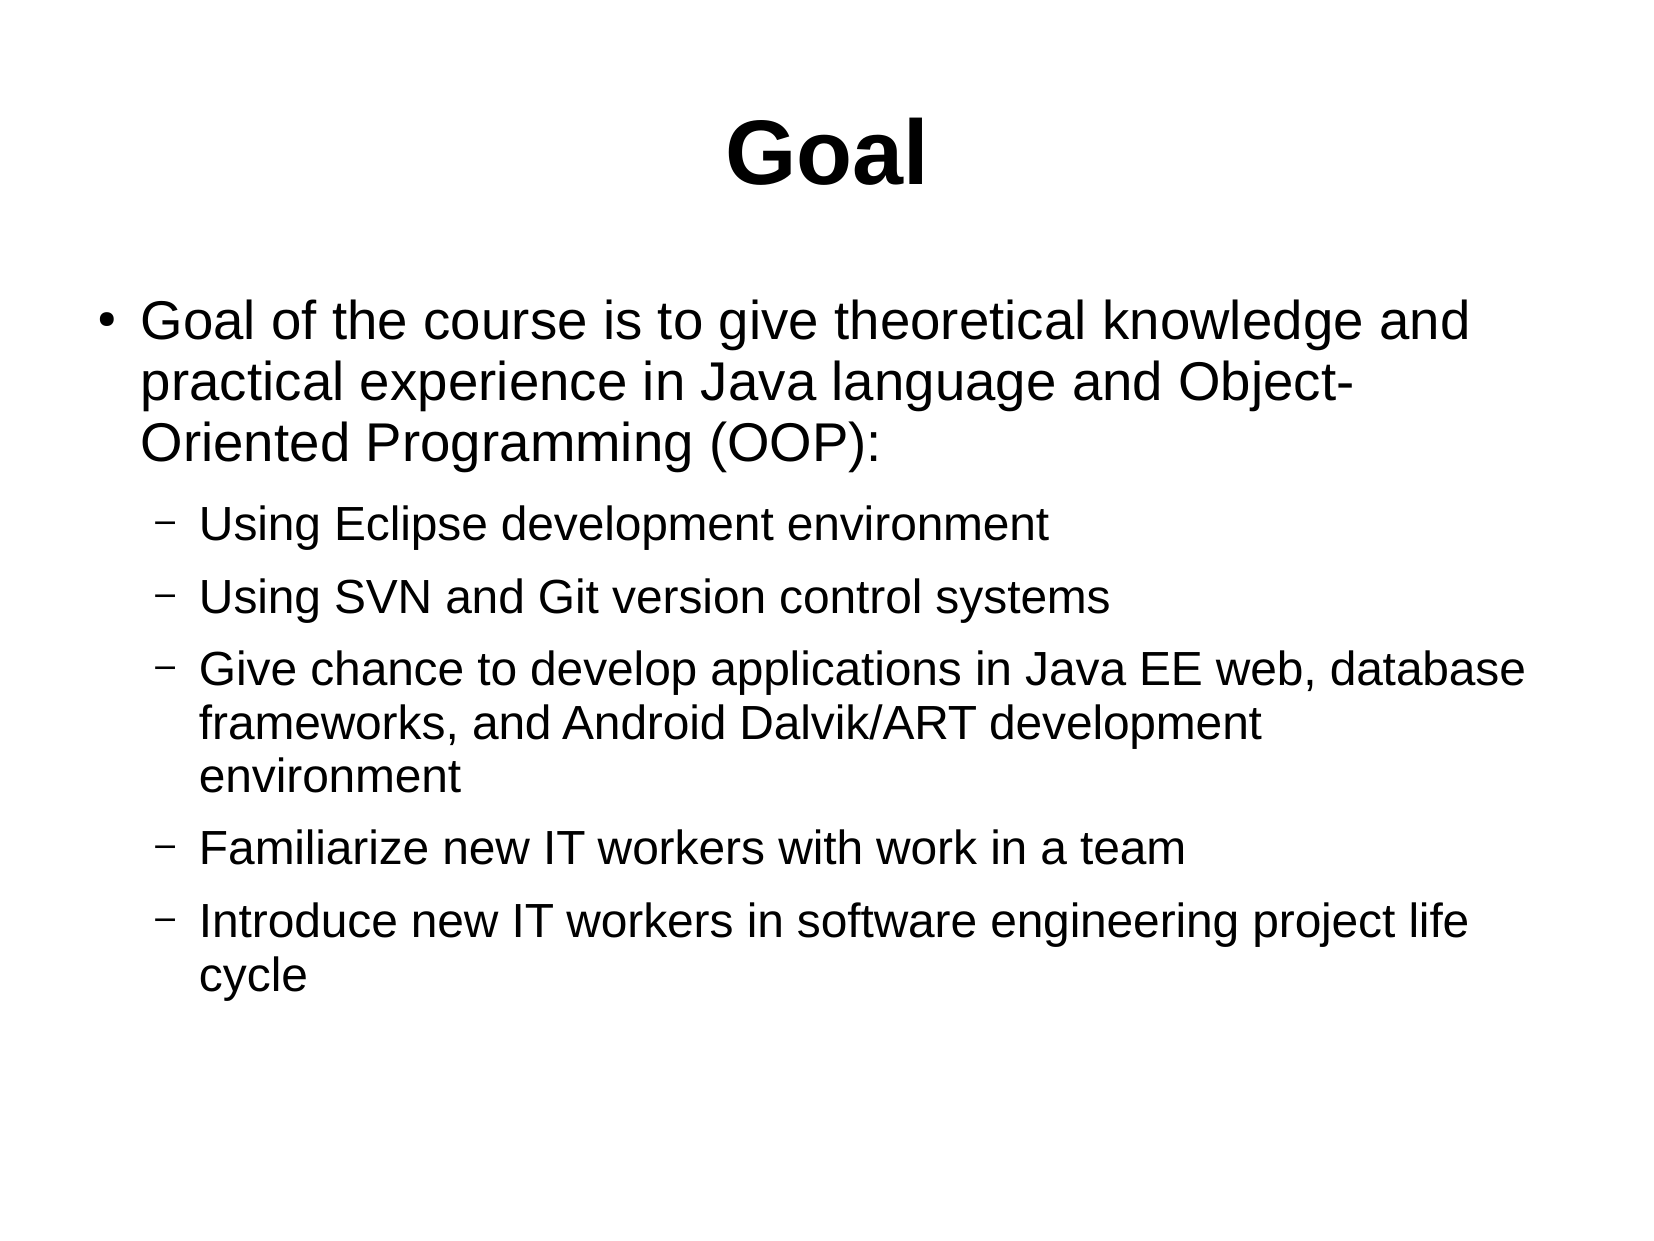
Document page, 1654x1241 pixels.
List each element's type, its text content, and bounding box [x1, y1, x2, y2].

title Goal [82, 49, 1571, 257]
list Goal of the course is to give theoretical knowledge and practical experience in Java language and Object-Oriented Programming (OOP): Using Eclipse development environment Using SVN and Git version control systems Give chance to develop applications in Java EE web, database frameworks, and Android Dalvik/ART development environment Familiarize new IT workers with work in a team Introduce new IT workers in software engineering project life cycle [82, 290, 1538, 1010]
